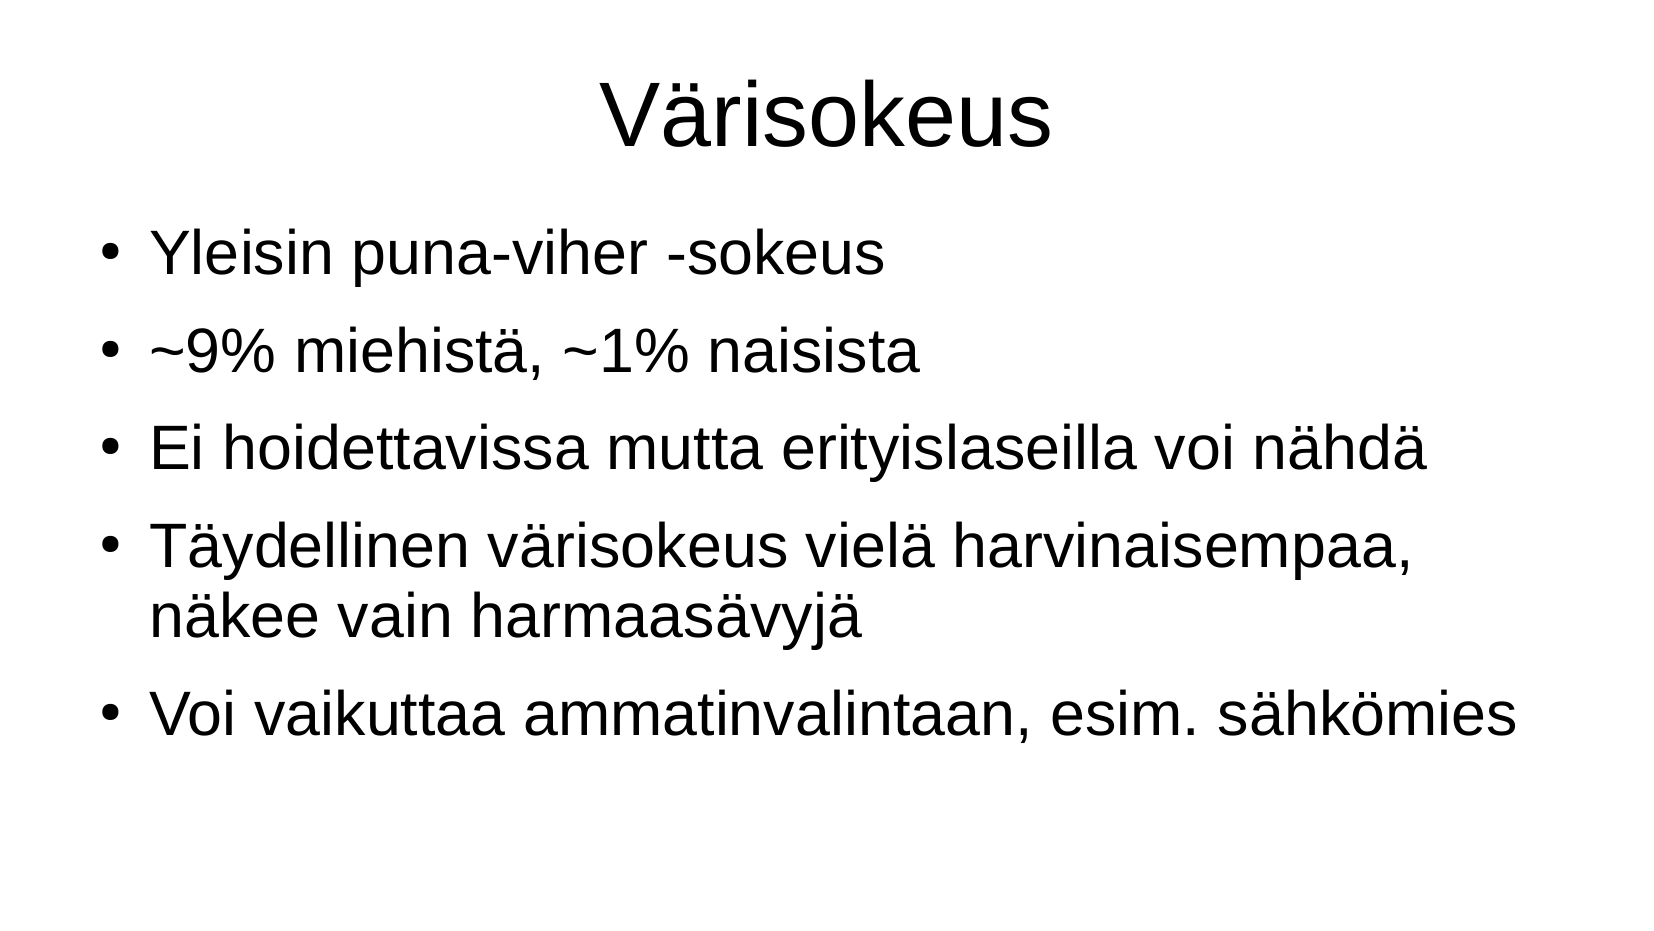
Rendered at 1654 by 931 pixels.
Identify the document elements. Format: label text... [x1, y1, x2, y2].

title Värisokeus [82, 37, 1571, 193]
list Yleisin puna-viher -sokeus ~9% miehistä, ~1% naisista Ei hoidettavissa mutta erityislaseilla voi nähdä Täydellinen värisokeus vielä harvinaisempaa, näkee vain harmaasävyjä Voi vaikuttaa ammatinvalintaan, esim. sähkömies [82, 217, 1571, 758]
